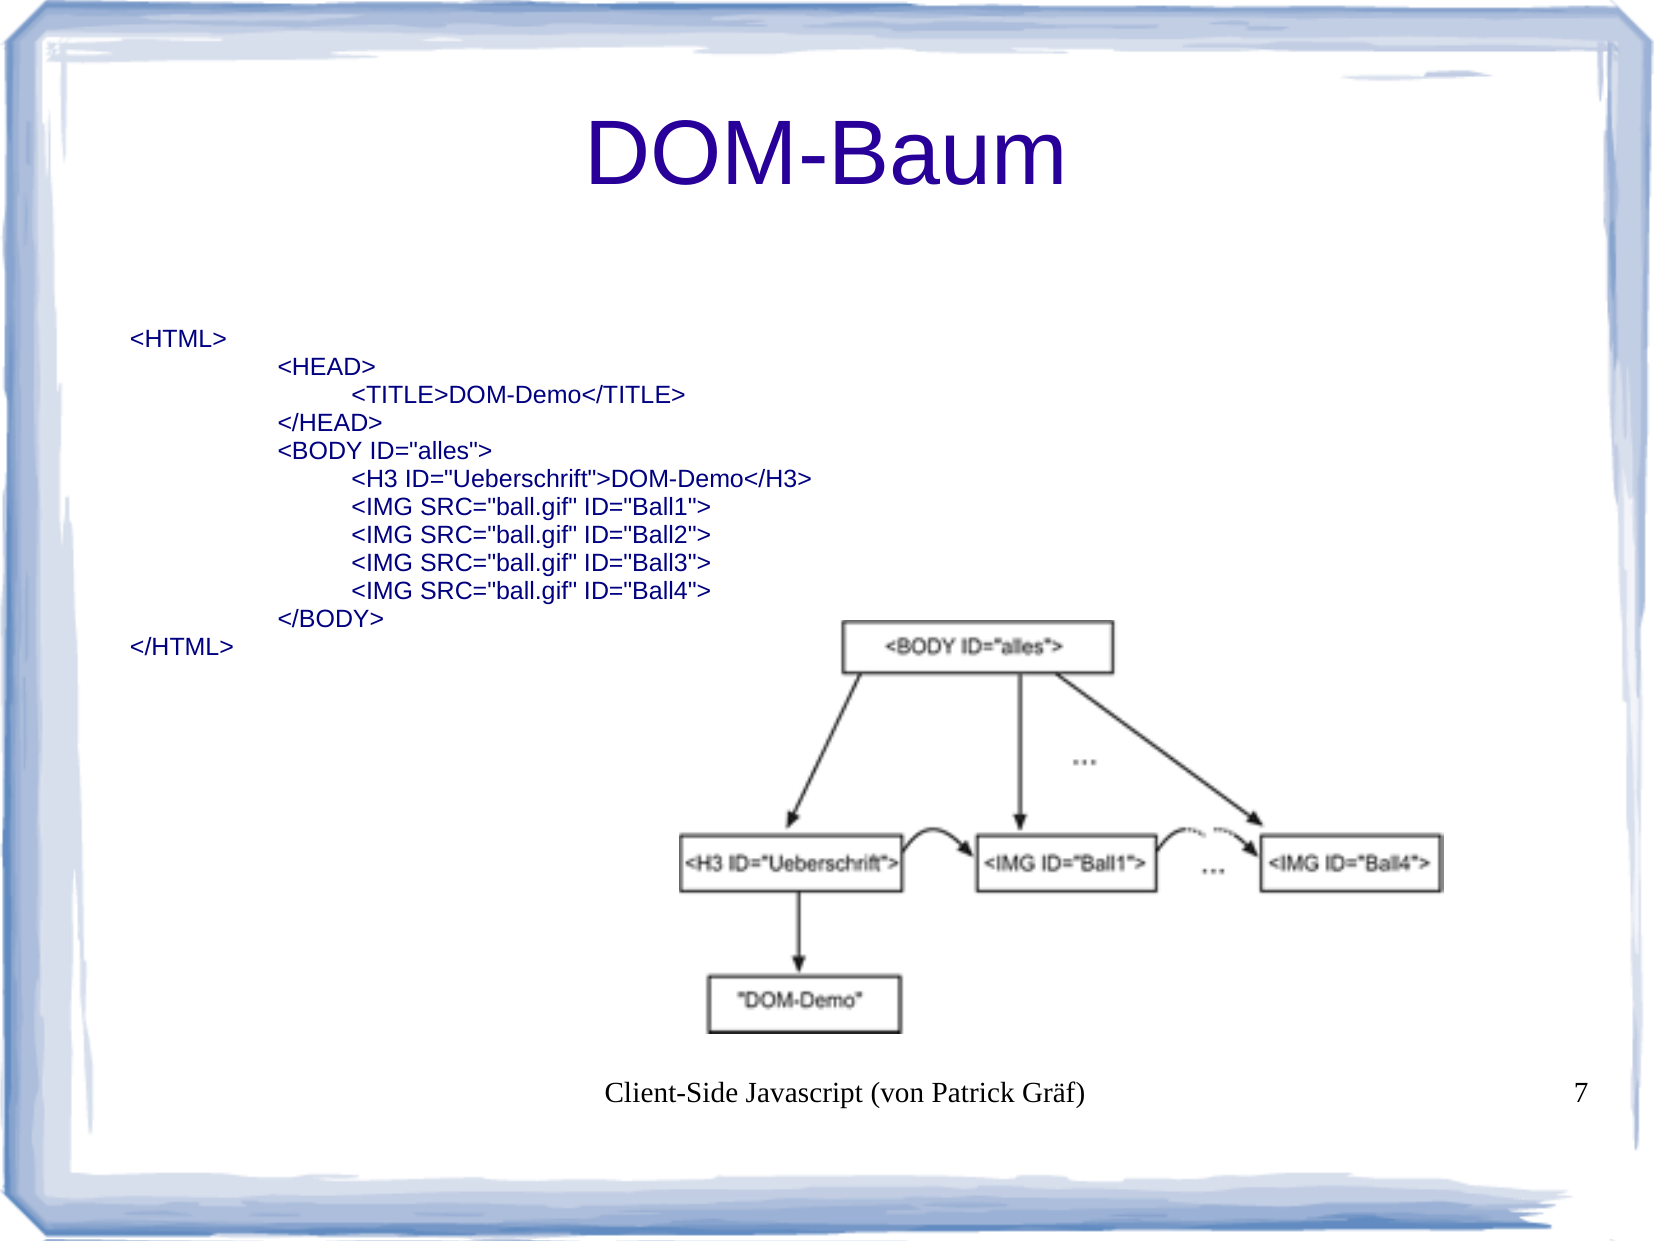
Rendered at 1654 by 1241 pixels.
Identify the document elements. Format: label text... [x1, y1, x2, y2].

list <HTML> <HEAD> <TITLE>DOM-Demo</TITLE> </HEAD> <BODY ID="alles"> <H3 ID="Ueberschrift">DOM-Demo</H3> <IMG SRC="ball.gif" ID="Ball1"> <IMG SRC="ball.gif" ID="Ball2"> <IMG SRC="ball.gif" ID="Ball3"> <IMG SRC="ball.gif" ID="Ball4"> </BODY> </HTML> [129, 324, 1489, 975]
title DOM-Baum [82, 49, 1571, 257]
picture [0, 0, 1654, 1241]
